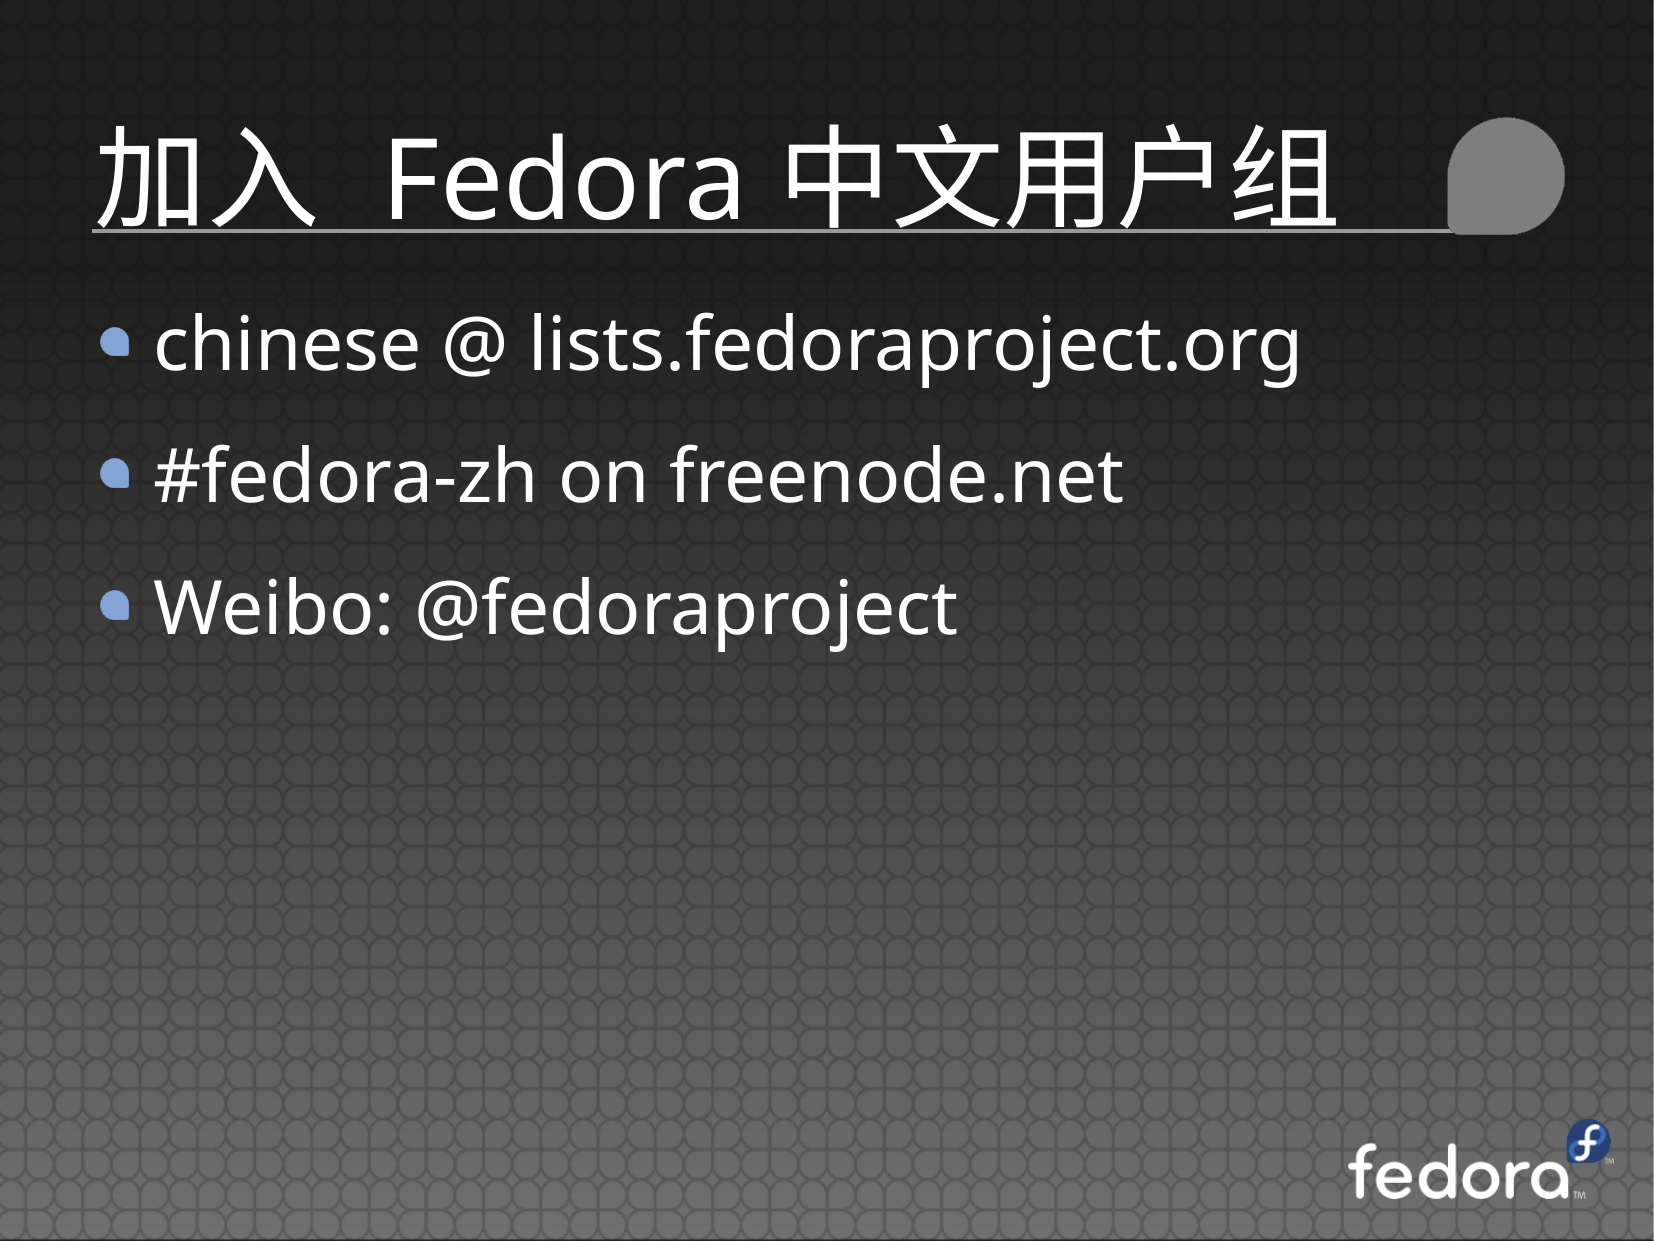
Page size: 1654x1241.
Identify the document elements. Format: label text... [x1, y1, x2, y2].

title 加入 Fedora中文用户组 [94, 100, 1426, 251]
picture [0, 0, 1654, 1241]
list chinese @ lists.fedoraproject.org #fedora-zh on freenode.net Weibo: @fedoraproject [82, 290, 1571, 1094]
